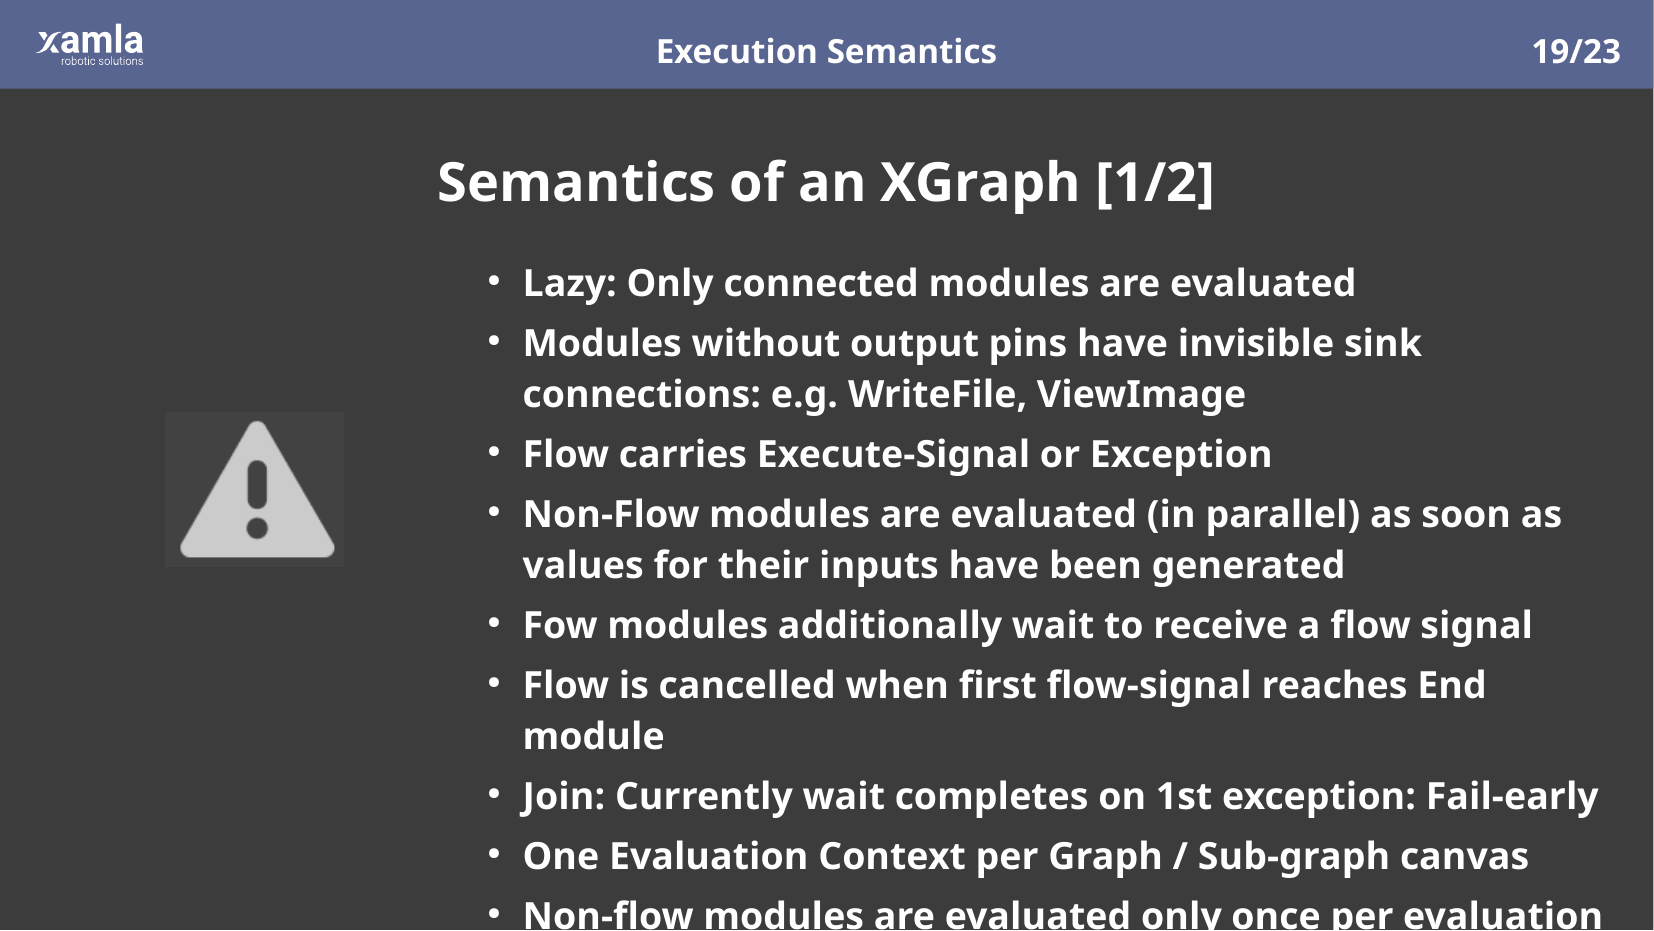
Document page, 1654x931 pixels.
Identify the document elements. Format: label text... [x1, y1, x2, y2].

picture [165, 412, 344, 567]
text_box Lazy: Only connected modules are evaluated Modules without output pins have invisible sink connections: e.g. WriteFile, ViewImage Flow carries Execute-Signal or Exception Non-Flow modules are evaluated (in parallel) as soon as values for their inputs have been generated Fow modules additionally wait to receive a flow signal Flow is cancelled when first flow-signal reaches End module Join: Currently wait completes on 1st exception: Fail-early One Evaluation Context per Graph / Sub-graph canvas Non-flow modules are evaluated only once per evaluation of their context [472, 249, 1630, 931]
text_box 19/23 [1511, 20, 1636, 83]
picture [35, 23, 143, 65]
text_box Semantics of an XGraph [1/2] [188, 135, 1465, 228]
text_box [0, 0, 1654, 89]
text_box Execution Semantics [296, 20, 1357, 83]
